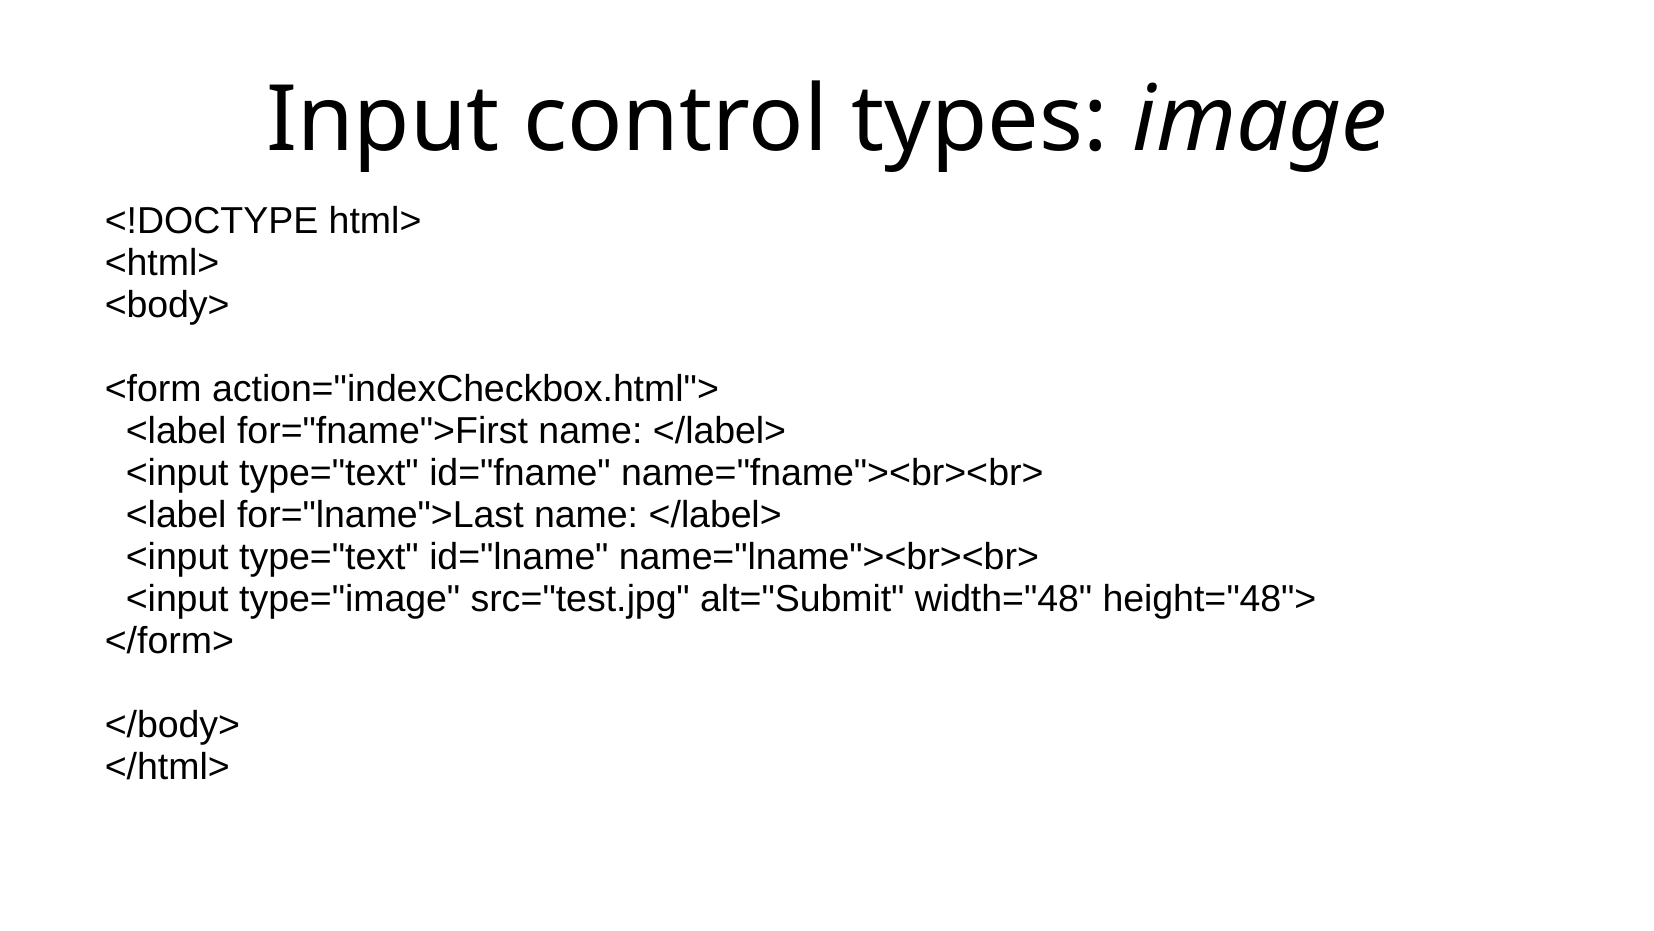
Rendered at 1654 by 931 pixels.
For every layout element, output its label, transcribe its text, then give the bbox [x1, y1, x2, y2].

text_box <!DOCTYPE html> <html> <body> <form action="indexCheckbox.html"> <label for="fname">First name: </label> <input type="text" id="fname" name="fname"><br><br> <label for="lname">Last name: </label> <input type="text" id="lname" name="lname"><br><br> <input type="image" src="test.jpg" alt="Submit" width="48" height="48"> </form> </body> </html> [90, 192, 1343, 796]
title Input control types: image [82, 37, 1571, 193]
